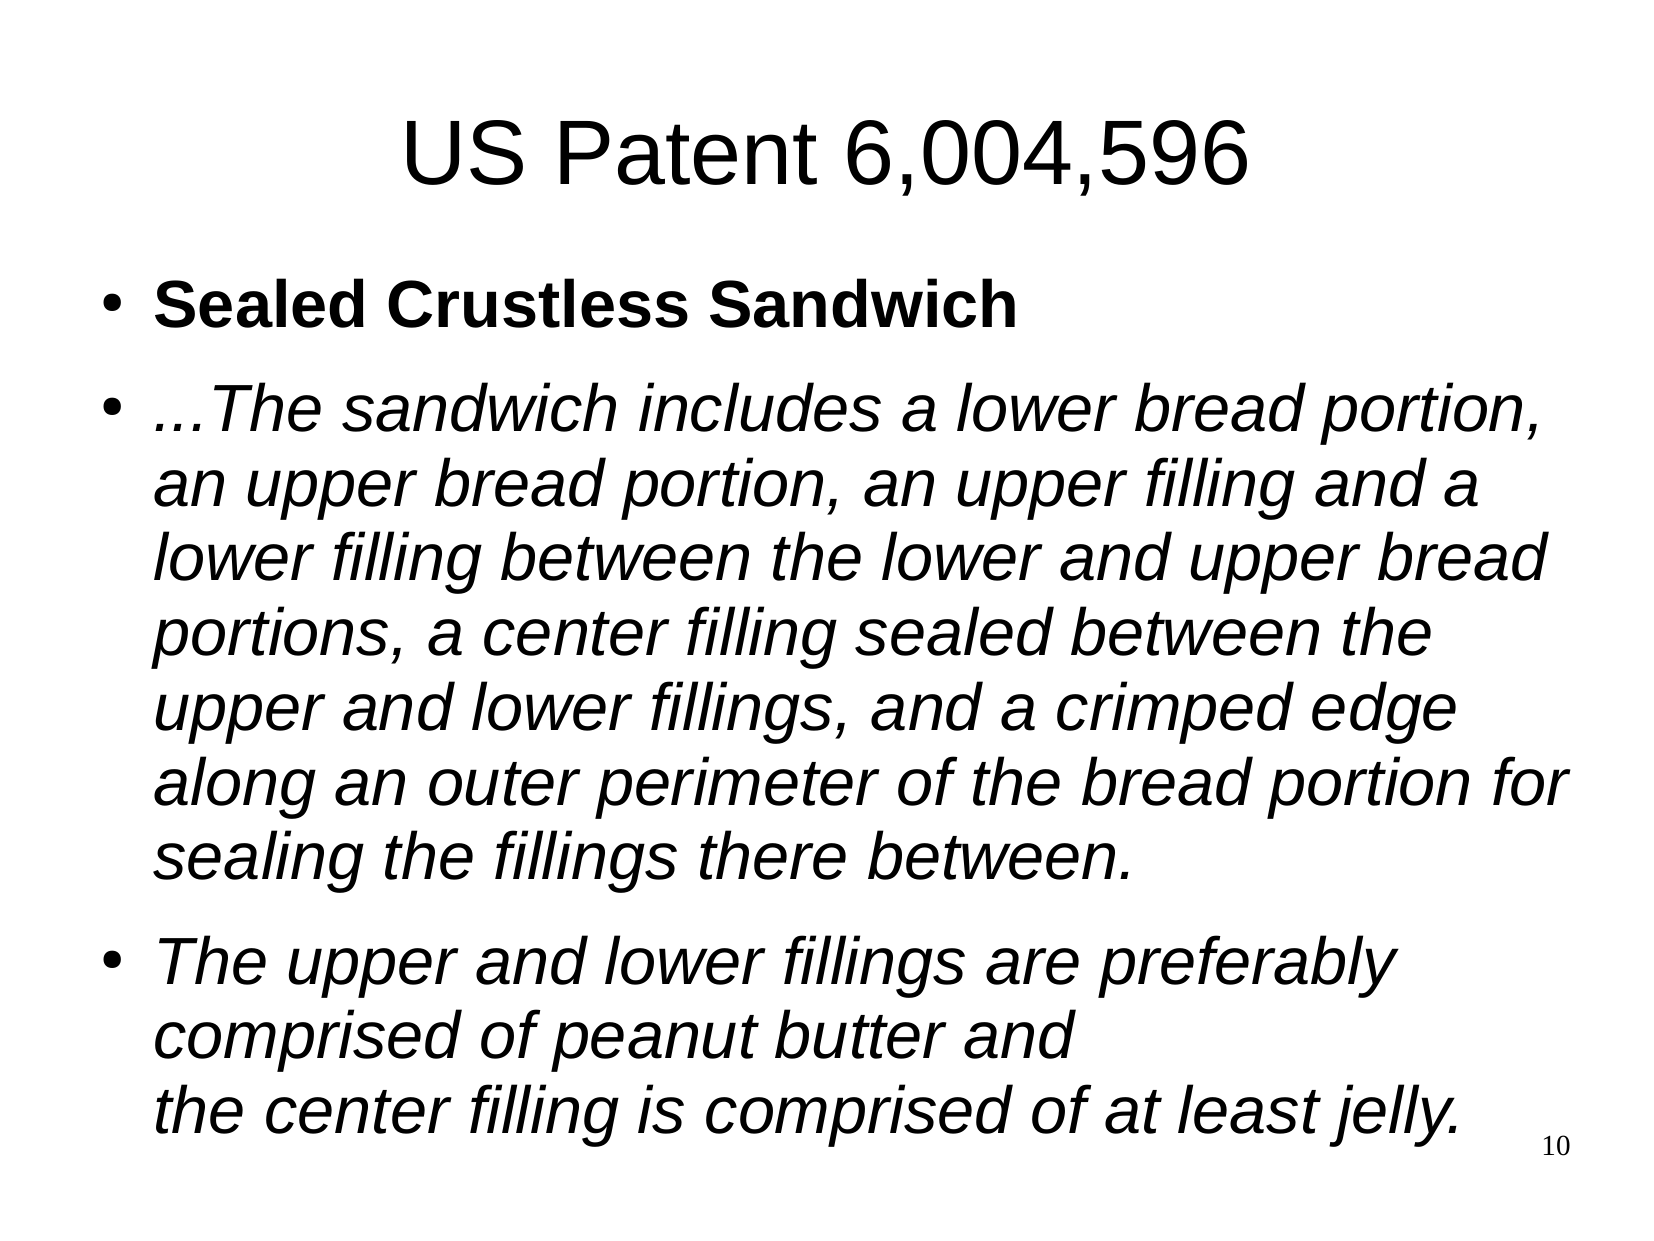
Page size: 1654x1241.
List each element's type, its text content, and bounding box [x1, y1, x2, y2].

list Sealed Crustless Sandwich ...The sandwich includes a lower bread portion, an upper bread portion, an upper filling and a lower filling between the lower and upper bread portions, a center filling sealed between the upper and lower fillings, and a crimped edge along an outer perimeter of the bread portion for sealing the fillings there between. The upper and lower fillings are preferably comprised of peanut butter and the center filling is comprised of at least jelly. [82, 266, 1571, 1149]
title US Patent 6,004,596 [82, 56, 1571, 250]
